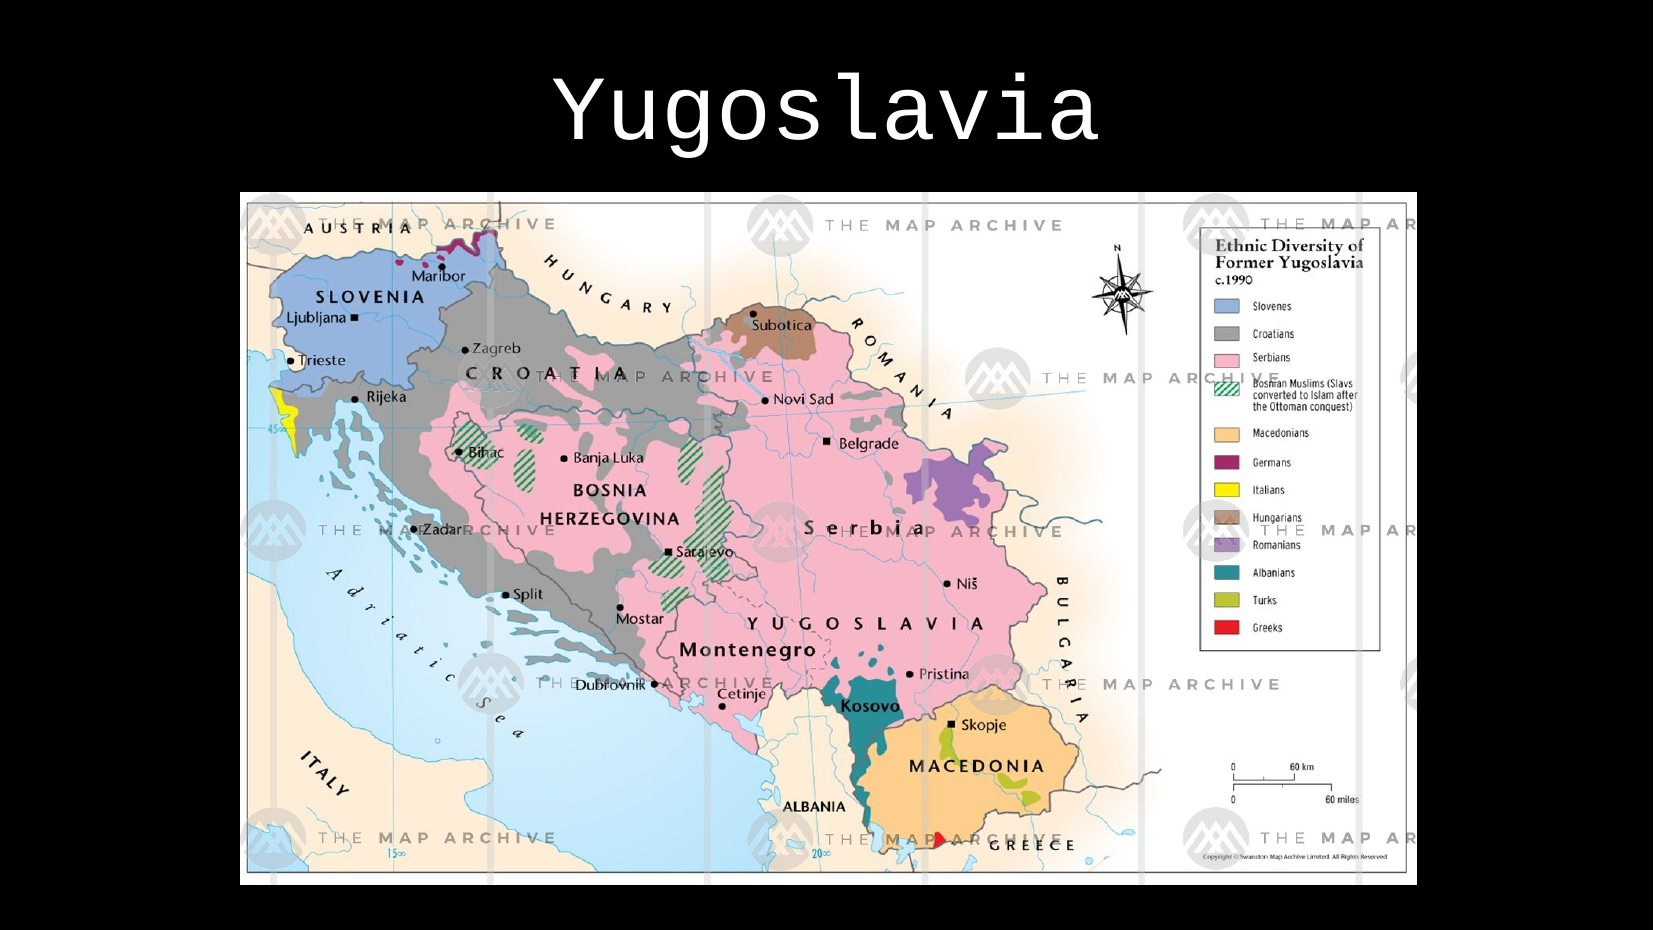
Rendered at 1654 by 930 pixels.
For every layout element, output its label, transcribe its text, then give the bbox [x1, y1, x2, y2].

title Yugoslavia [82, 37, 1571, 193]
picture [240, 192, 1417, 886]
